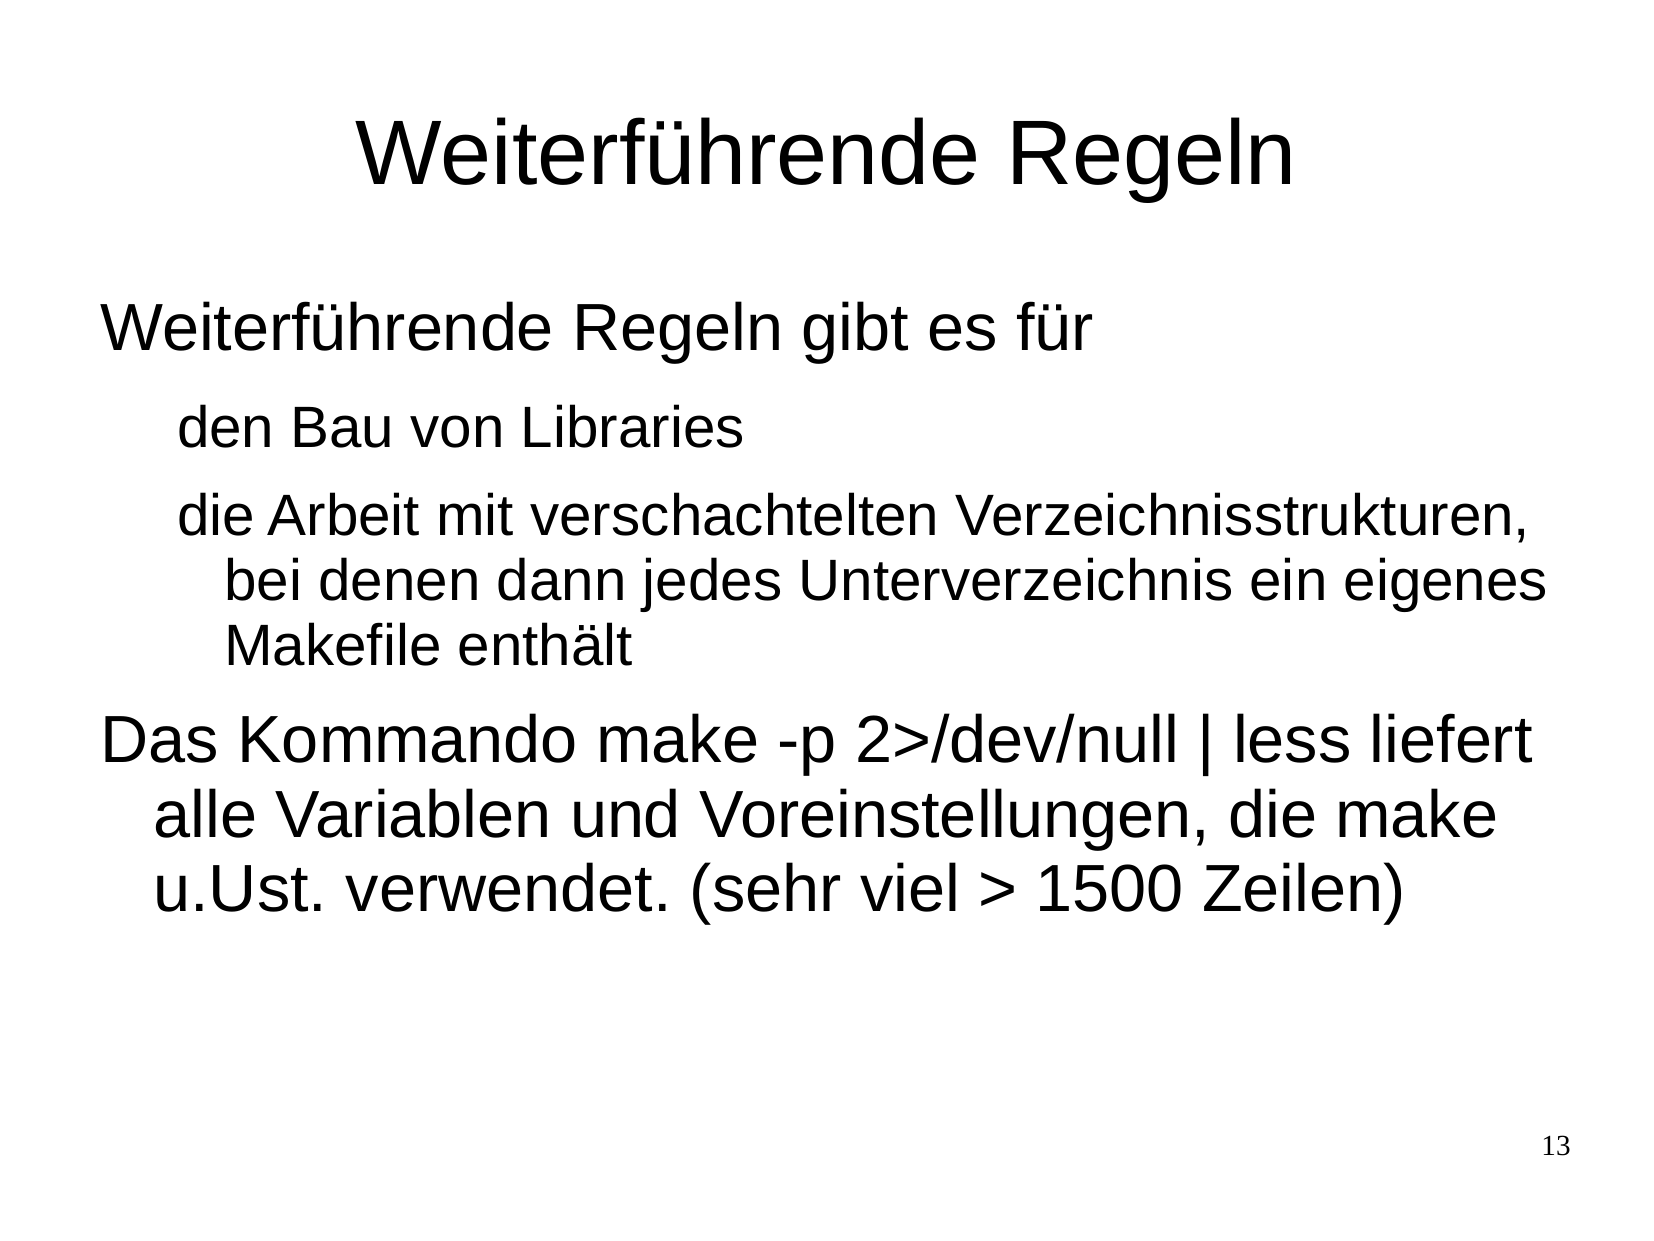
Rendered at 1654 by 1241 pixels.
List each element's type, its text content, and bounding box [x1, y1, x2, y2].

title Weiterführende Regeln [82, 49, 1571, 257]
list Weiterführende Regeln gibt es für den Bau von Libraries die Arbeit mit verschachtelten Verzeichnisstrukturen, bei denen dann jedes Unterverzeichnis ein eigenes Makefile enthält Das Kommando make -p 2>/dev/null | less liefert alle Variablen und Voreinstellungen, die make u.Ust. verwendet. (sehr viel > 1500 Zeilen) [82, 290, 1571, 1094]
